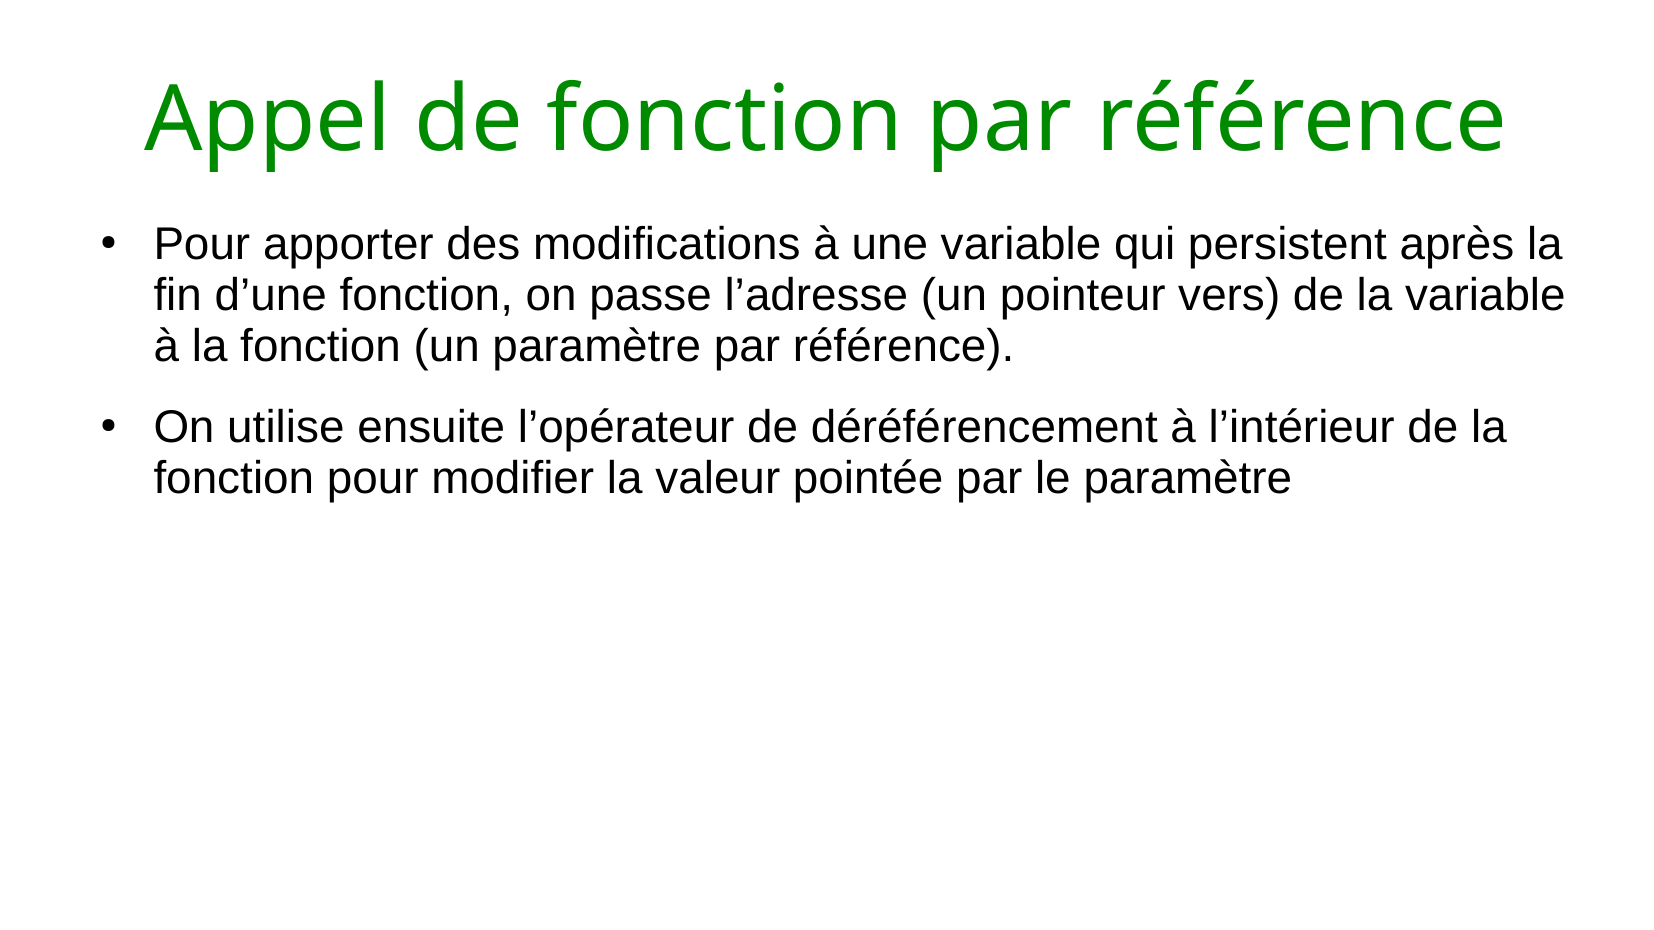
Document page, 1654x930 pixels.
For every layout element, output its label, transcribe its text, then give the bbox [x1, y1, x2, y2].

list Pour apporter des modifications à une variable qui persistent après la fin d’une fonction, on passe l’adresse (un pointeur vers) de la variable à la fonction (un paramètre par référence). On utilise ensuite l’opérateur de déréférencement à l’intérieur de la fonction pour modifier la valeur pointée par le paramètre [82, 217, 1571, 757]
title Appel de fonction par référence [82, 37, 1571, 193]
